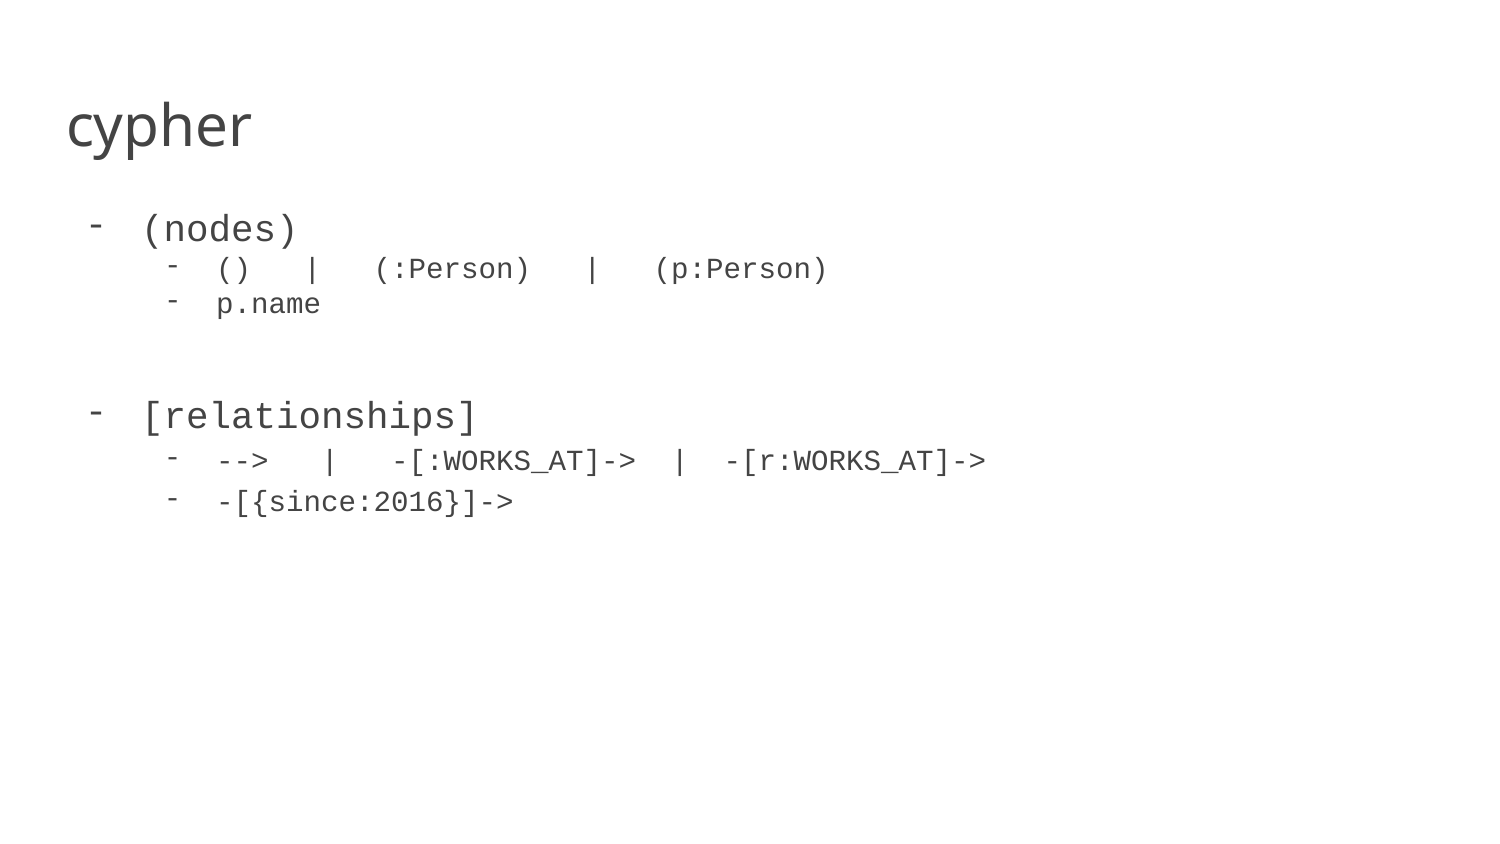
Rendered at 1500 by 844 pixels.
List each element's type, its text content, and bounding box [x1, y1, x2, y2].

text_box [relationships] --> | -[:WORKS_AT]-> | -[r:WORKS_AT]-> -[{since:2016}]-> [51, 369, 1449, 529]
title cypher [51, 72, 1449, 167]
list (nodes) () | (:Person) | (p:Person) p.name [51, 189, 1449, 366]
